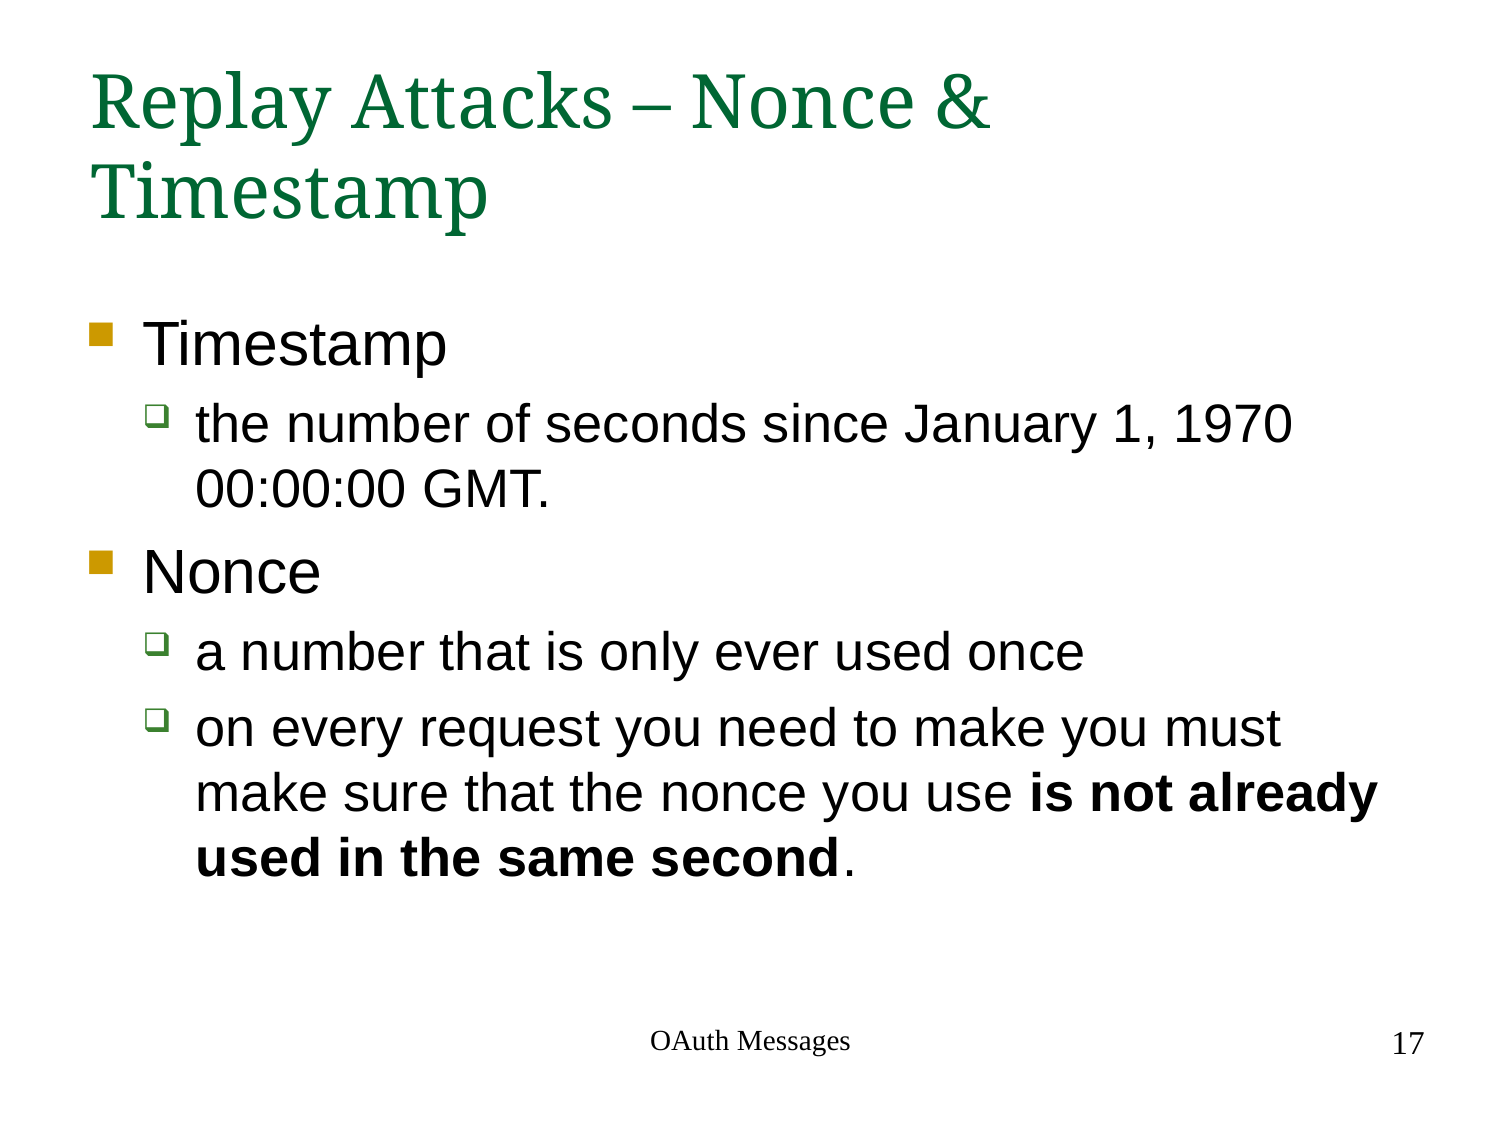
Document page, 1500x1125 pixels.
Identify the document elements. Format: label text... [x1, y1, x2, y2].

list Timestamp the number of seconds since January 1, 1970 00:00:00 GMT. Nonce a number that is only ever used once on every request you need to make you must make sure that the nonce you use is not already used in the same second. [70, 295, 1421, 1039]
title Replay Attacks – Nonce & Timestamp [75, 45, 1425, 233]
